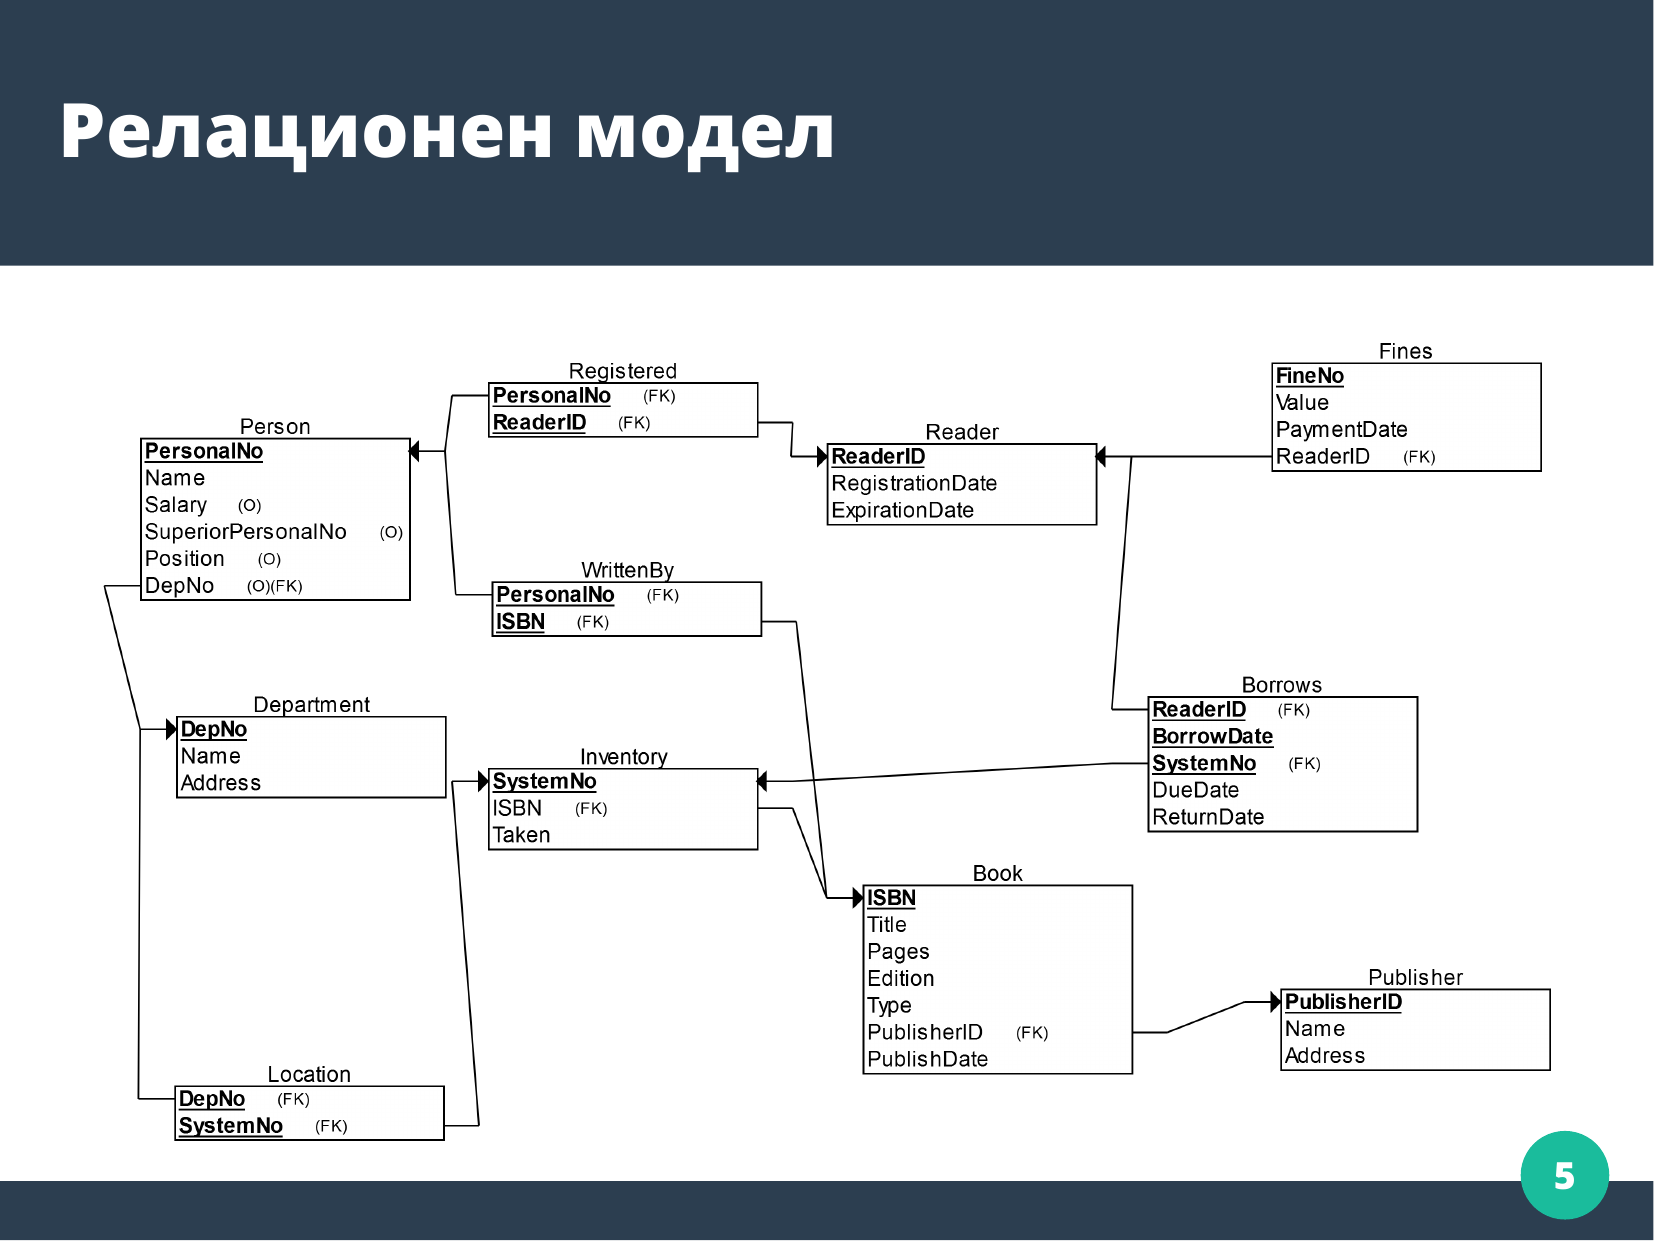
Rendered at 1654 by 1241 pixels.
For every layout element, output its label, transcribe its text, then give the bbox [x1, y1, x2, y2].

picture [92, 324, 1562, 1152]
title Релационен модел [59, 49, 1595, 207]
